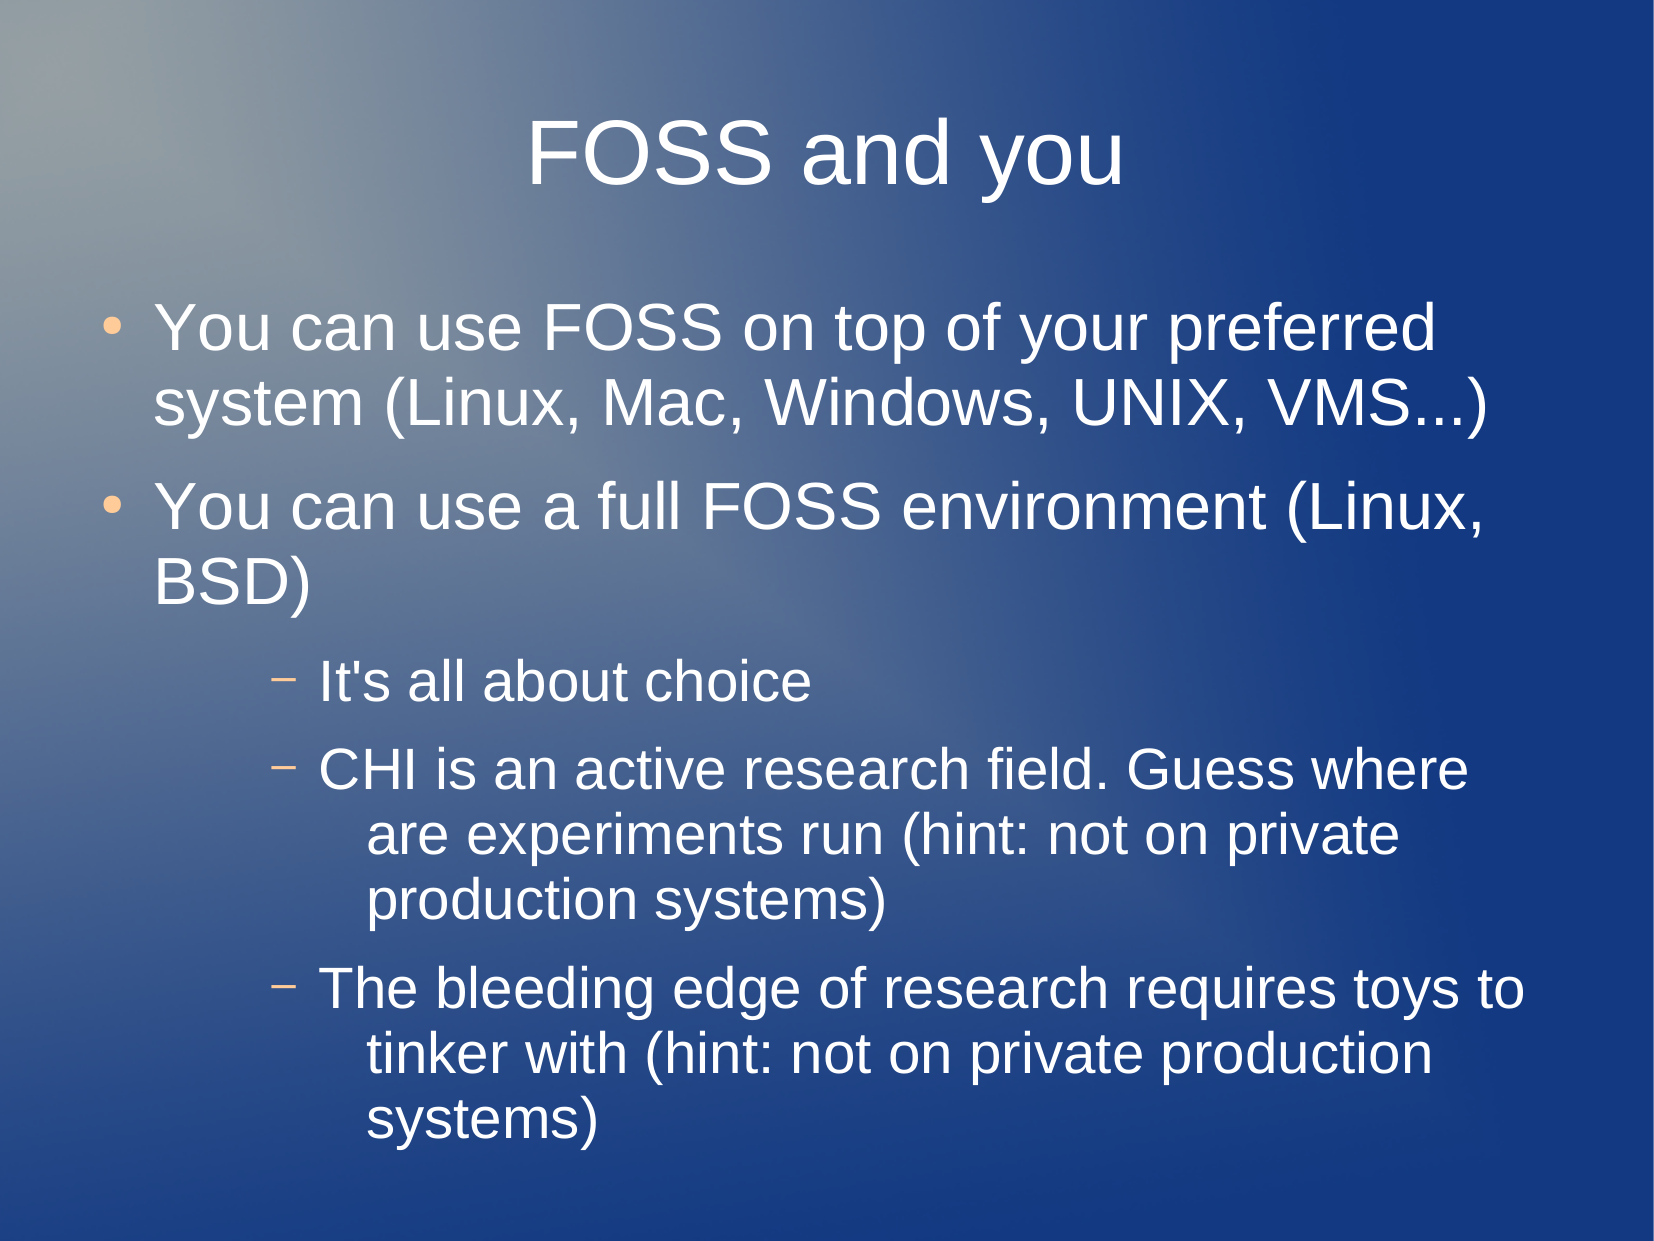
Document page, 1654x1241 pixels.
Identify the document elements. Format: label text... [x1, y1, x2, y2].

title FOSS and you [82, 56, 1571, 250]
list You can use FOSS on top of your preferred system (Linux, Mac, Windows, UNIX, VMS...) You can use a full FOSS environment (Linux, BSD) It's all about choice CHI is an active research field. Guess where are experiments run (hint: not on private production systems) The bleeding edge of research requires toys to tinker with (hint: not on private production systems) [82, 290, 1571, 1151]
picture [0, 0, 1654, 1241]
